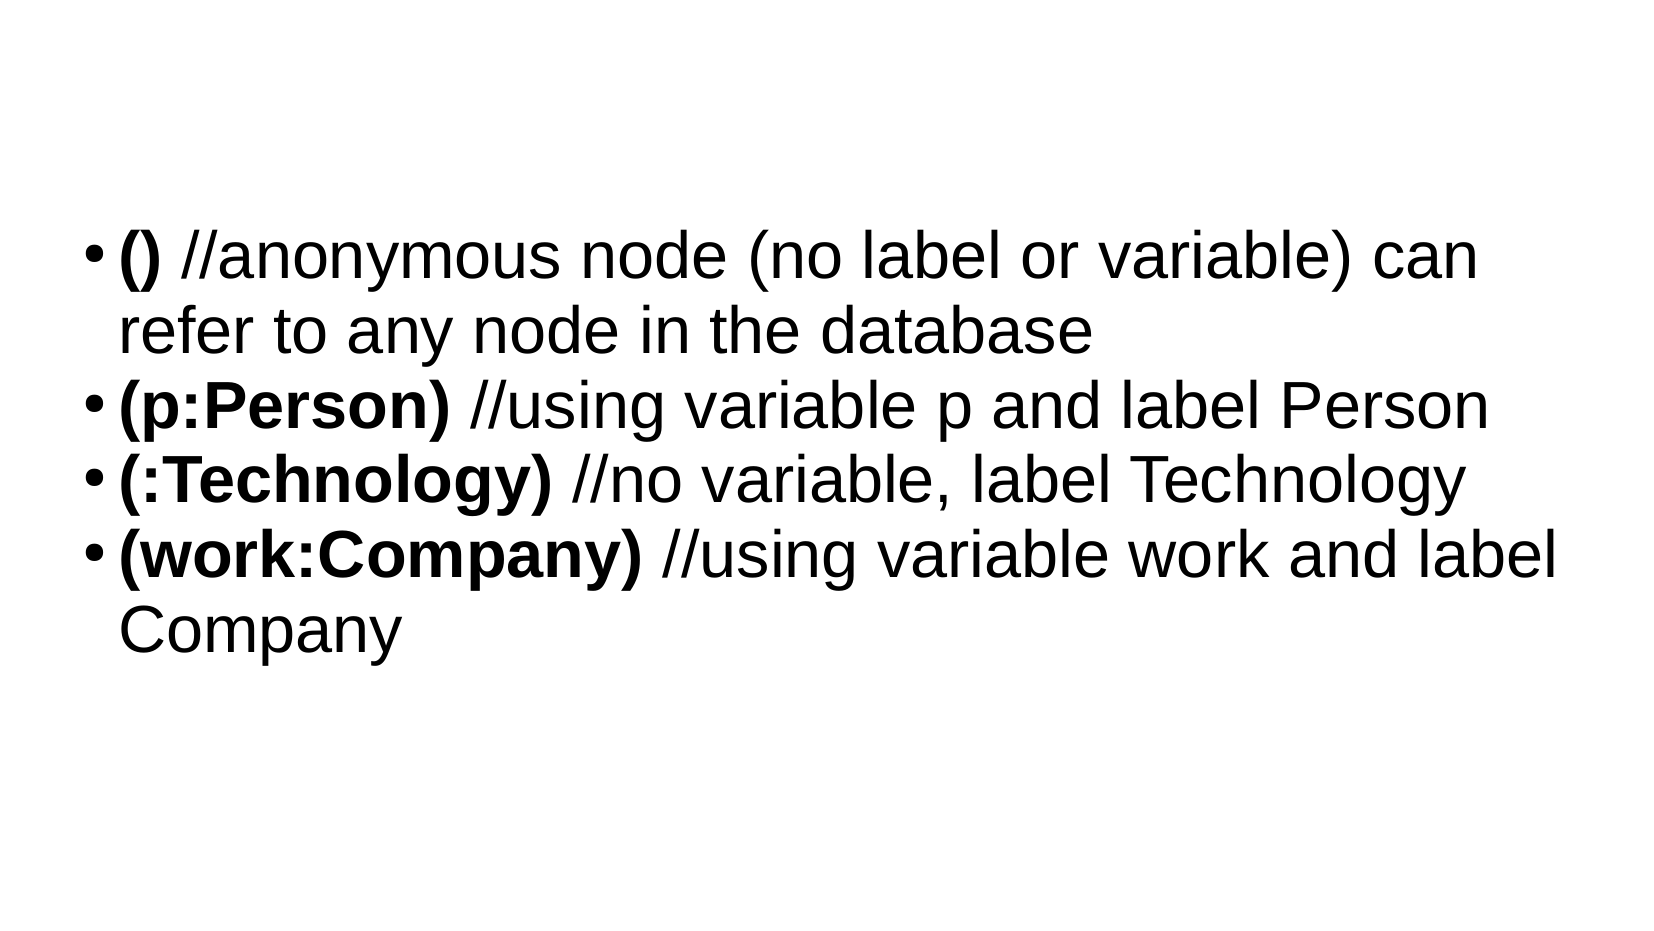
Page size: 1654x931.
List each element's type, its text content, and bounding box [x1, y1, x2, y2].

subtitle () //anonymous node (no label or variable) can refer to any node in the database (p:Person) //using variable p and label Person (:Technology) //no variable, label Technology (work:Company) //using variable work and label Company [82, 60, 1571, 826]
